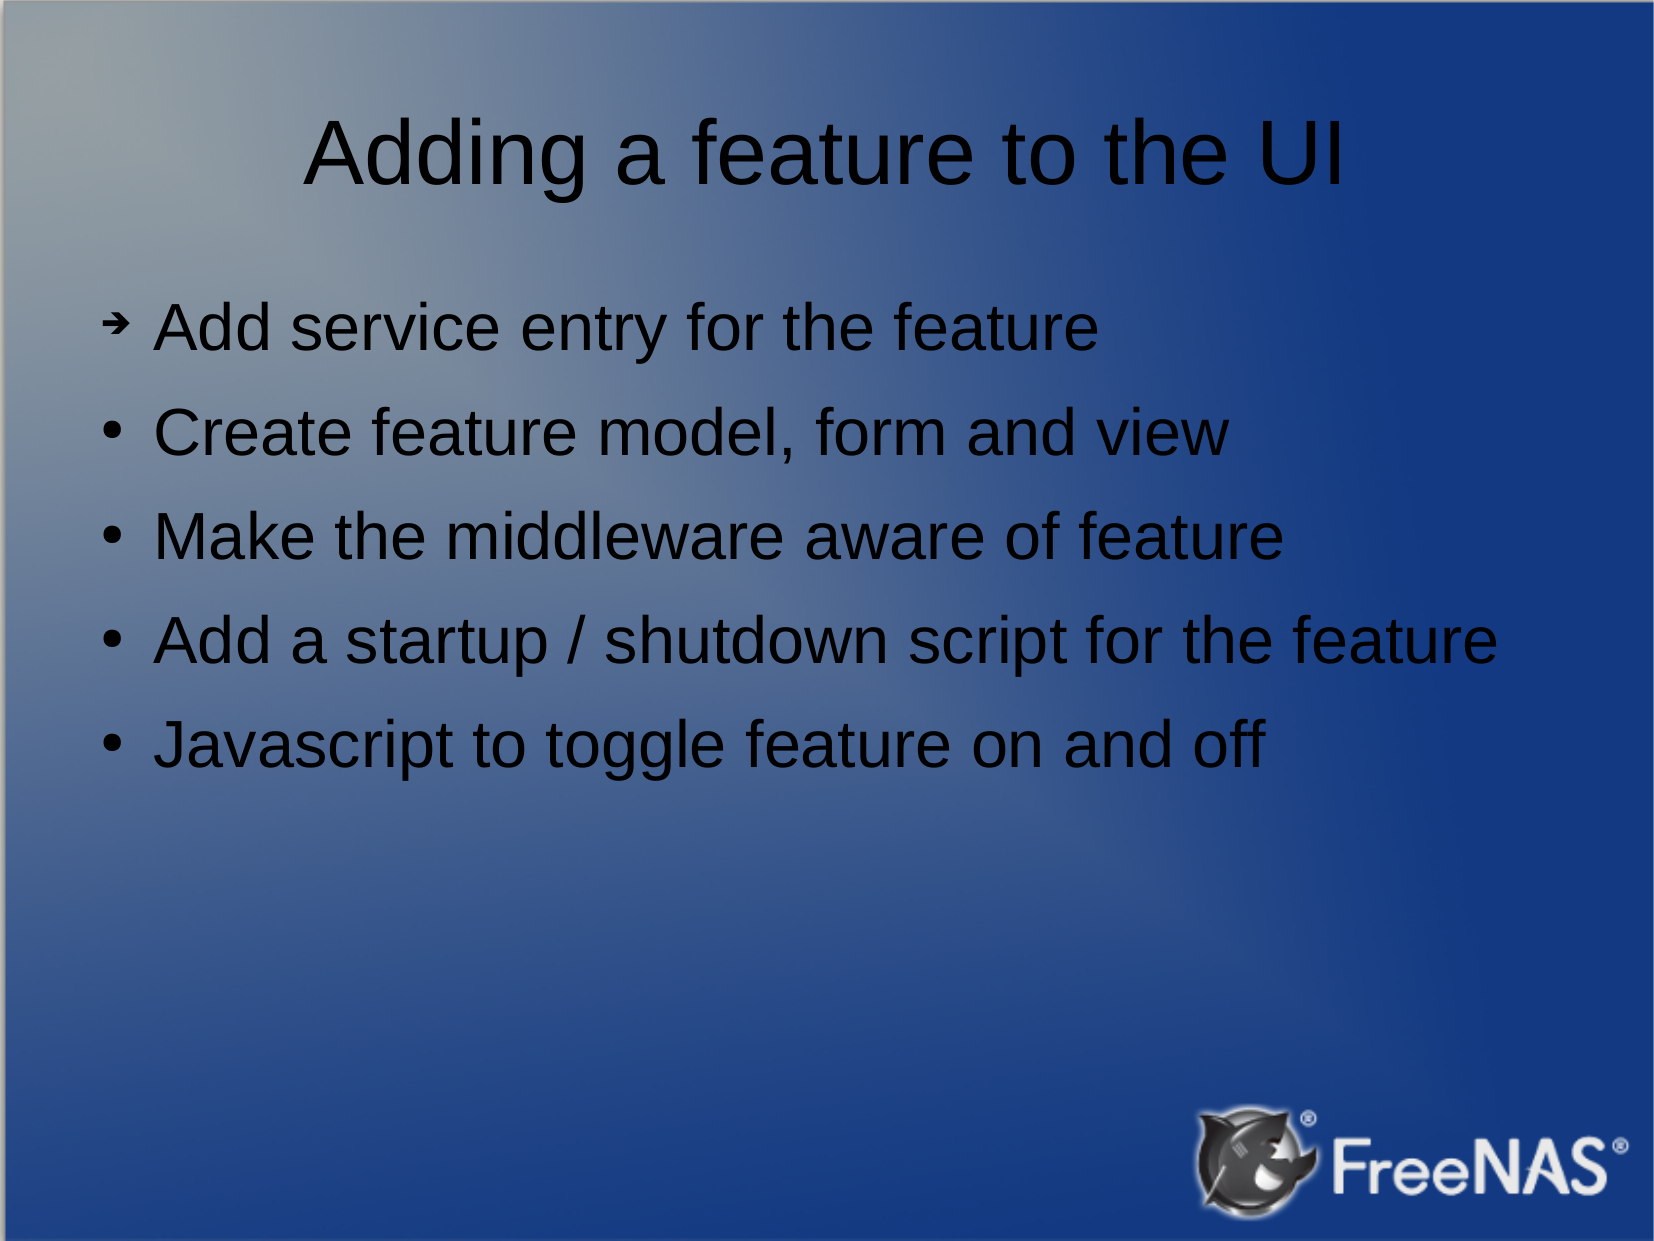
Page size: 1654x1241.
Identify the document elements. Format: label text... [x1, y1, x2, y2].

picture [0, 0, 1654, 1241]
title Adding a feature to the UI [82, 49, 1571, 257]
list Add service entry for the feature Create feature model, form and view Make the middleware aware of feature Add a startup / shutdown script for the feature Javascript to toggle feature on and off [82, 290, 1571, 1010]
